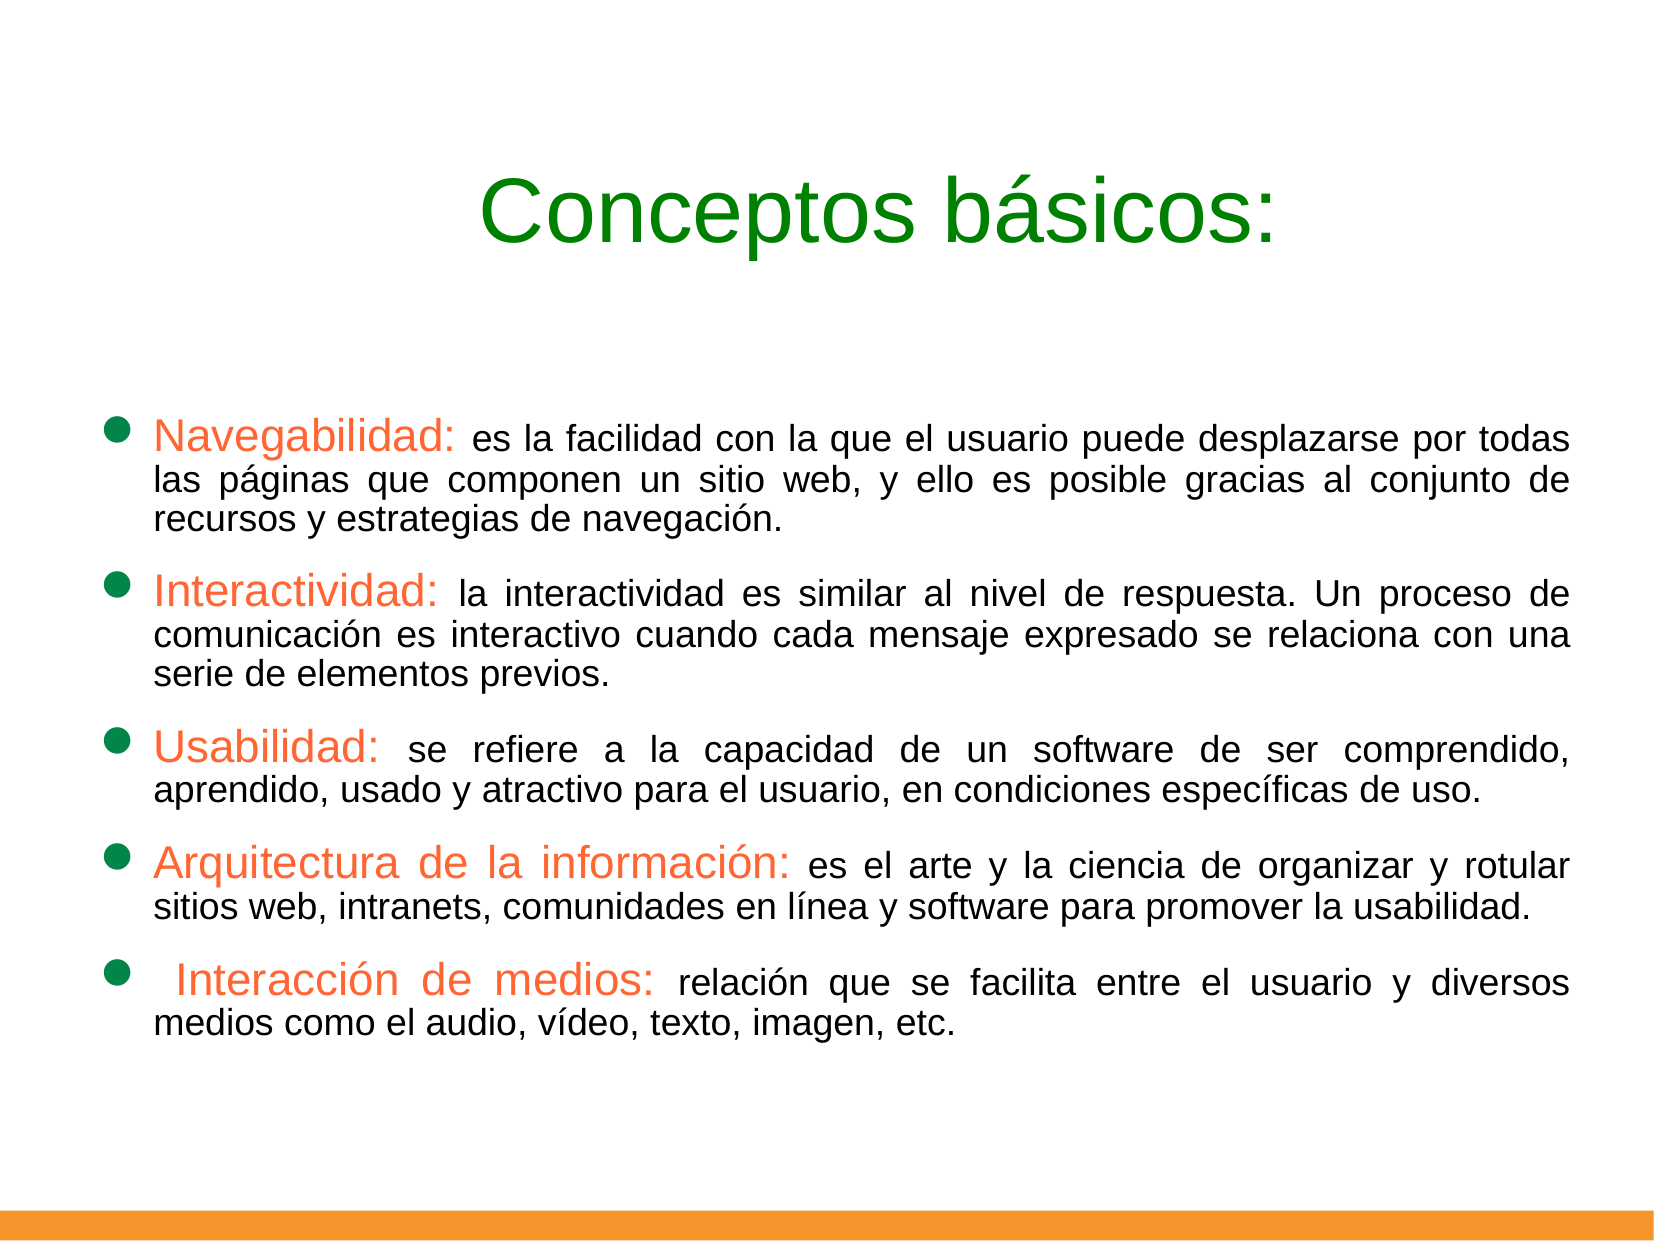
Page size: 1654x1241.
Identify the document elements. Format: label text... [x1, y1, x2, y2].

title Conceptos básicos: [64, 118, 1553, 309]
list Navegabilidad: es la facilidad con la que el usuario puede desplazarse por todas las páginas que componen un sitio web, y ello es posible gracias al conjunto de recursos y estrategias de navegación. Interactividad: la interactividad es similar al nivel de respuesta. Un proceso de comunicación es interactivo cuando cada mensaje expresado se relaciona con una serie de elementos previos. Usabilidad: se refiere a la capacidad de un software de ser comprendido, aprendido, usado y atractivo para el usuario, en condiciones específicas de uso. Arquitectura de la información: es el arte y la ciencia de organizar y rotular sitios web, intranets, comunidades en línea y software para promover la usabilidad. Interacción de medios: relación que se facilita entre el usuario y diversos medios como el audio, vídeo, texto, imagen, etc. [82, 413, 1571, 1152]
